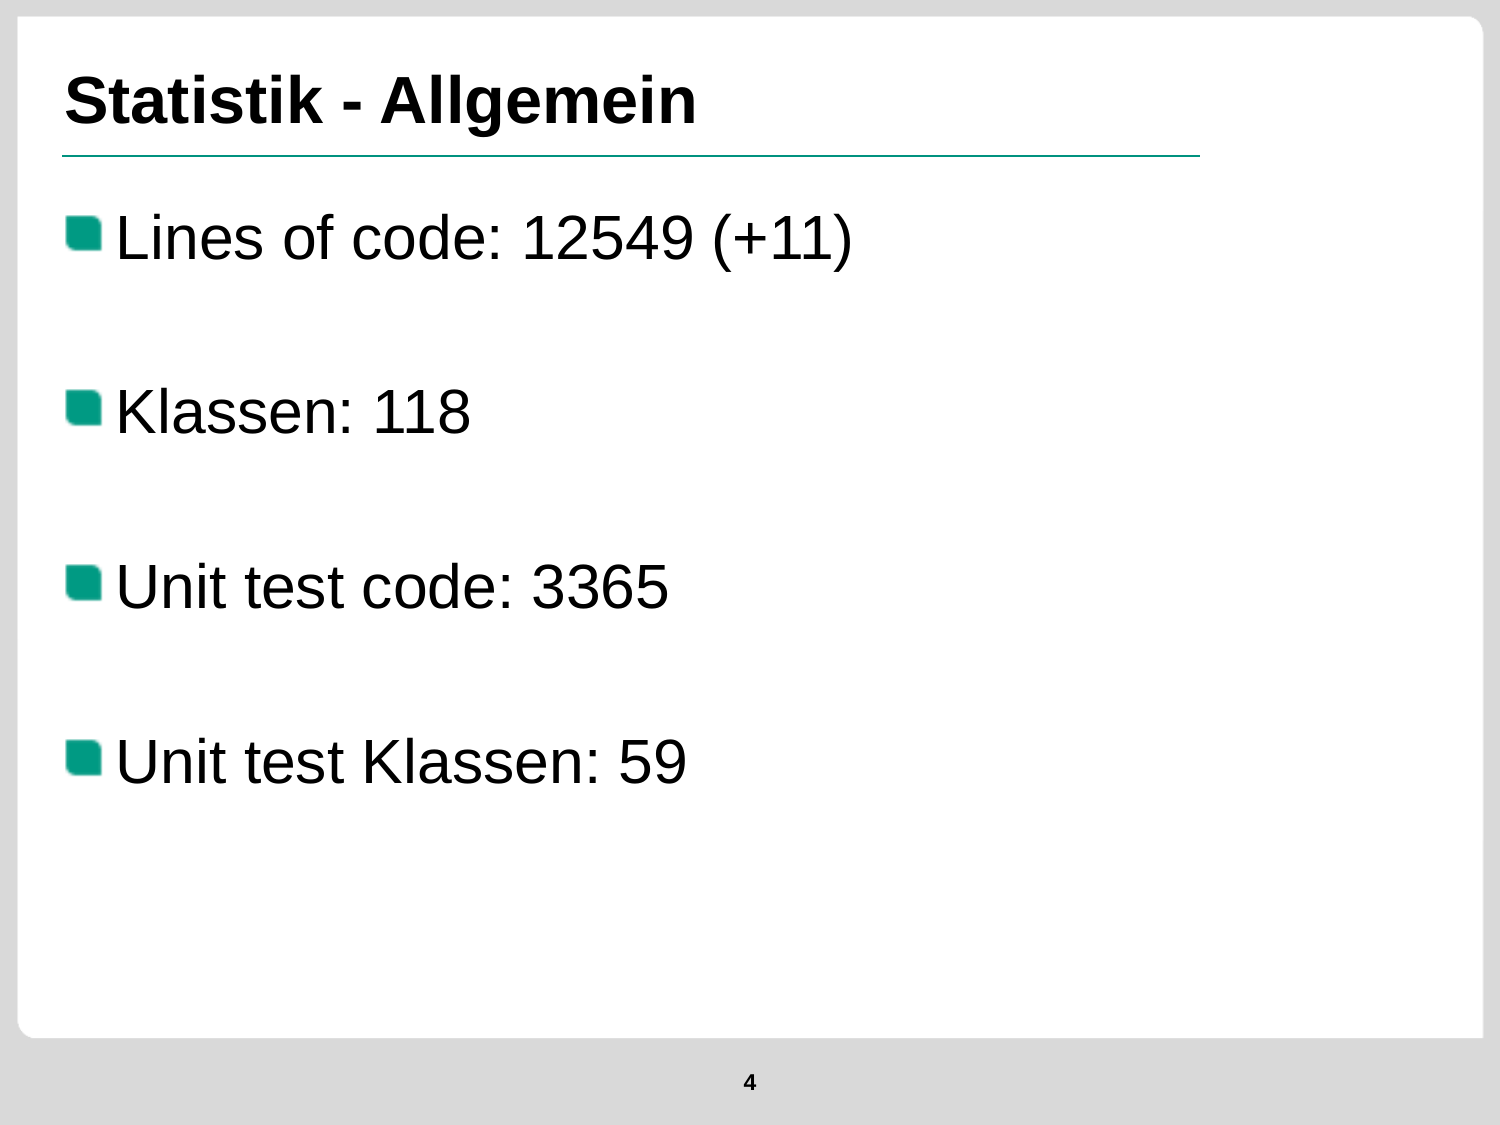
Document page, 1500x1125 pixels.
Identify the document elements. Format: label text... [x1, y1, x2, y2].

list Lines of code: 12549 (+11) Klassen: 118 Unit test code: 3365 Unit test Klassen: 59 [64, 196, 1436, 1000]
title Statistik - Allgemein [64, 54, 1114, 147]
picture [0, 0, 1500, 1125]
